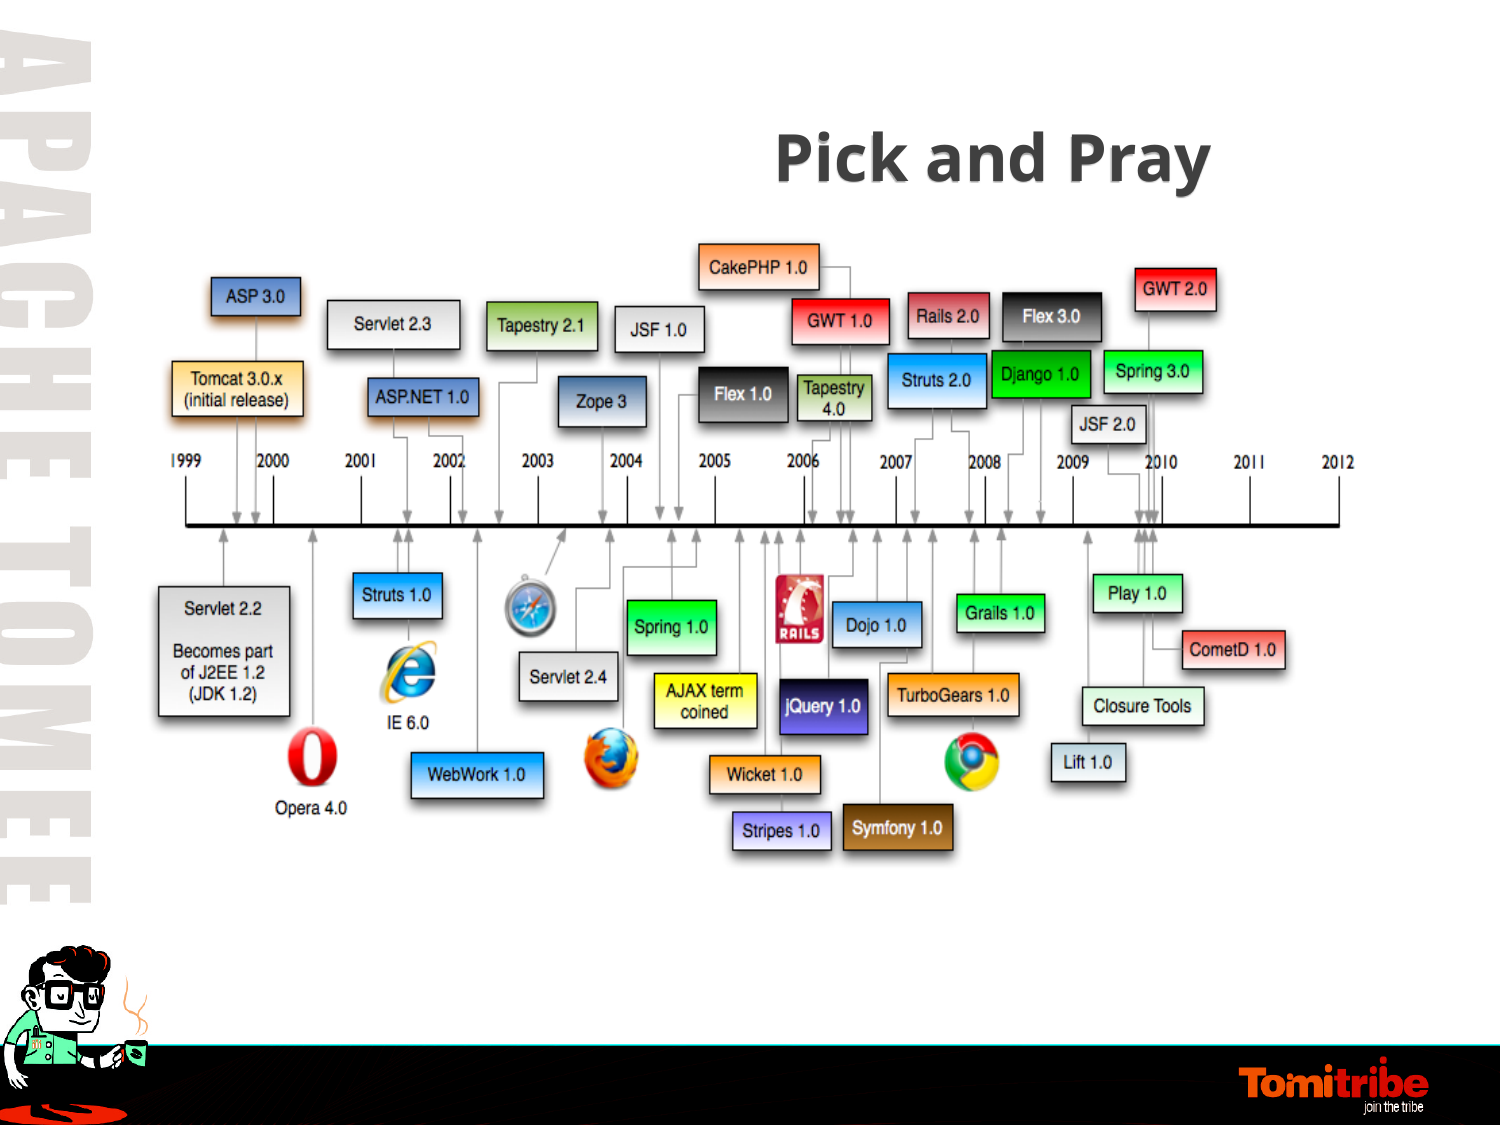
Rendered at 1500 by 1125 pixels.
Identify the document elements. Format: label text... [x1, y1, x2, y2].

title Pick and Pray [590, 59, 1396, 213]
picture [0, 0, 1500, 1125]
